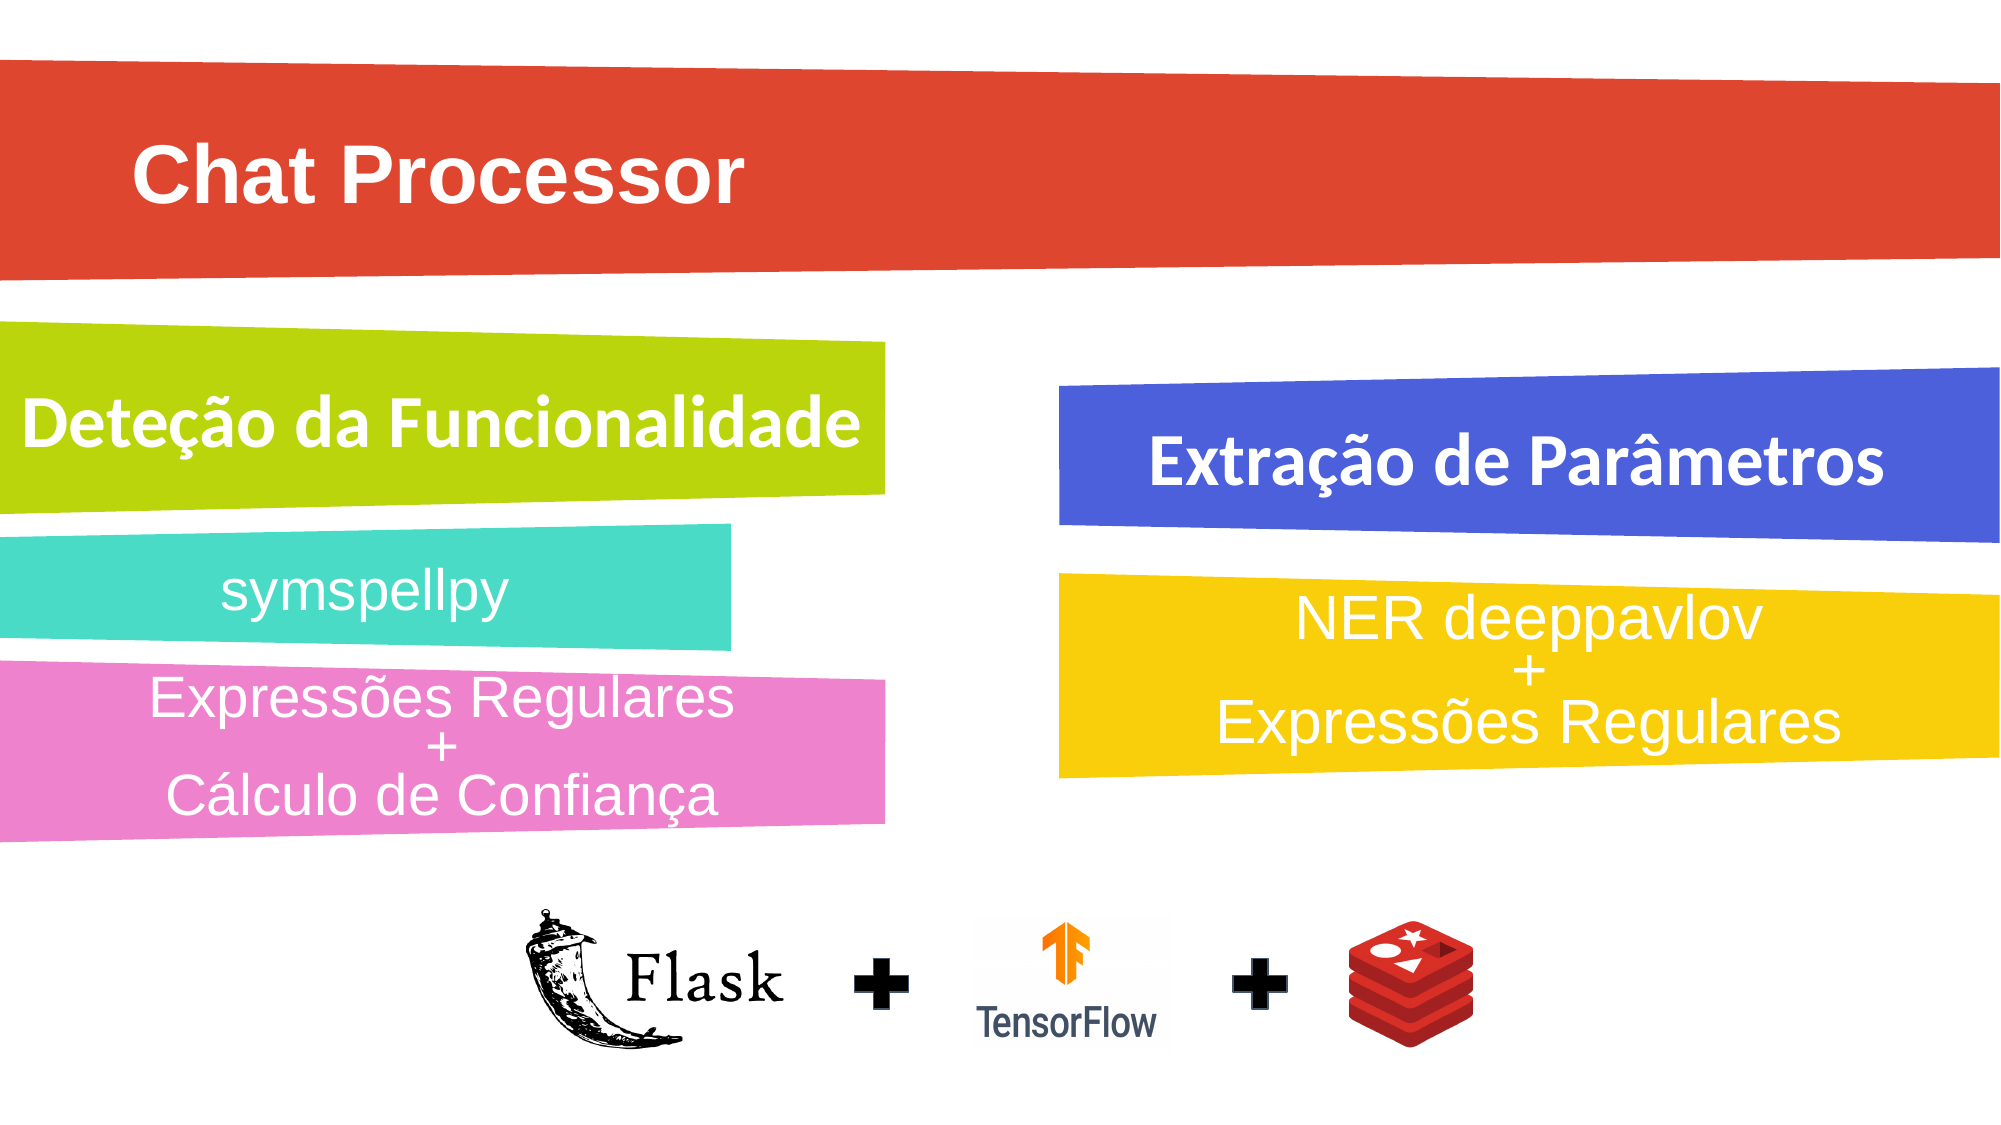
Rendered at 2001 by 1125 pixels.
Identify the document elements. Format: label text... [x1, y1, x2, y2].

text_box Deteção da Funcionalidade [0, 321, 886, 515]
text_box Extração de Parâmetros [1059, 367, 2000, 543]
text_box NER deeppavlov + Expressões Regulares [1059, 573, 2000, 779]
text_box [1233, 958, 1287, 1009]
text_box symspellpy [0, 523, 731, 651]
text_box [854, 958, 909, 1009]
text_box Expressões Regulares + Cálculo de Confiança [0, 660, 886, 843]
text_box Chat Processor [0, 59, 2000, 281]
picture [526, 909, 794, 1059]
picture [970, 914, 1172, 1054]
picture [1348, 909, 1474, 1059]
